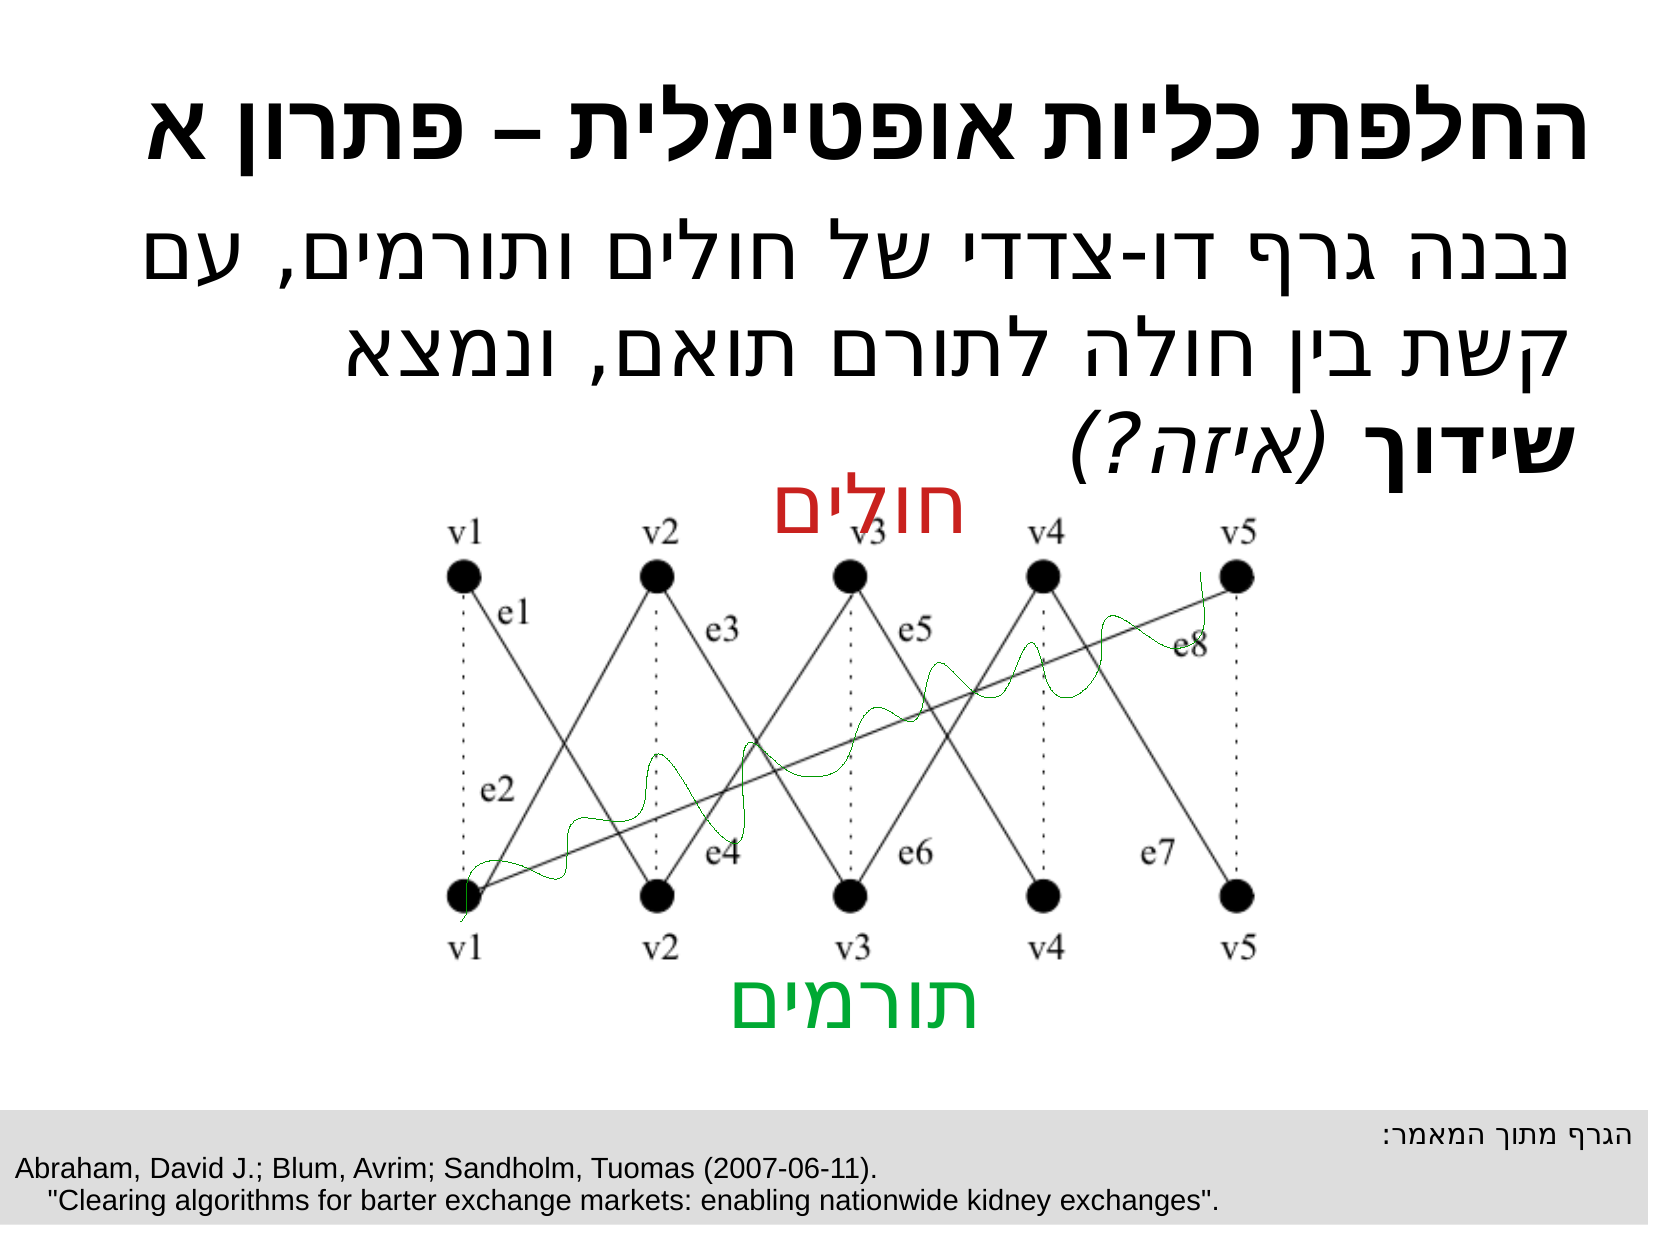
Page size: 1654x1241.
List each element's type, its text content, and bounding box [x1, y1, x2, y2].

title החלפת כליות אופטימלית – פתרון א [120, 25, 1621, 231]
text_box נבנה גרף דו-צדדי של חולים ותורמים, עם קשת בין חולה לתורם תואם, ונמצא שידוך (איזה?) [105, 195, 1591, 486]
text_box חולים [570, 448, 1171, 556]
text_box הגרף מתוך המאמר: Abraham, David J.; Blum, Avrim; Sandholm, Tuomas (2007-06-11). "Clearing algorithms for barter exchange markets: enabling nationwide kidney exchanges". [0, 1110, 1648, 1222]
text_box תורמים [540, 943, 1171, 1051]
picture [440, 508, 1276, 976]
